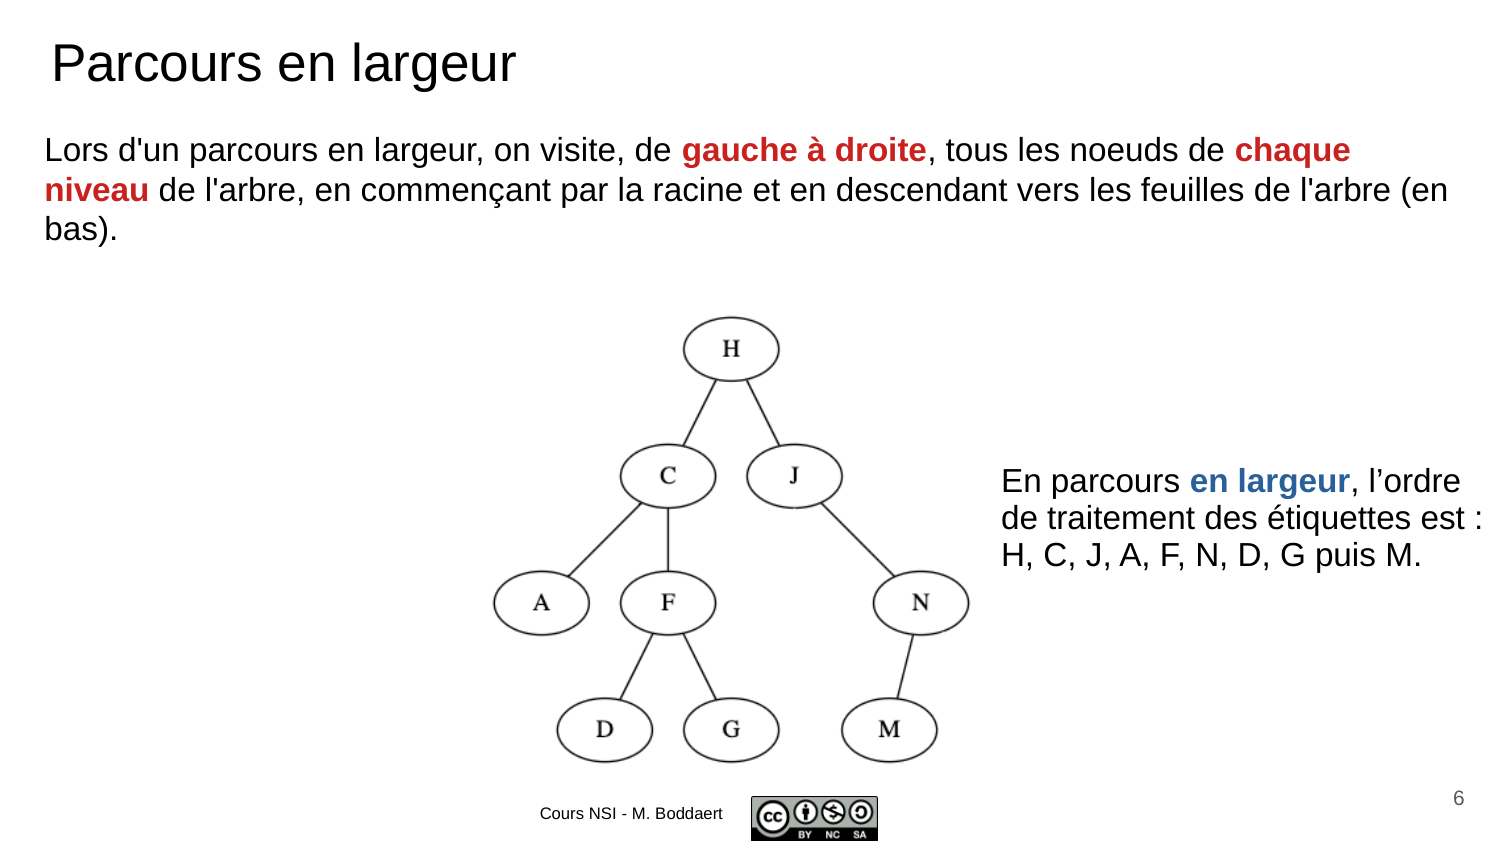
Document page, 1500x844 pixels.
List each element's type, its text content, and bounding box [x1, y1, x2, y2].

text_box En parcours en largeur, l’ordre de traitement des étiquettes est : H, C, J, A, F, N, D, G puis M. [986, 454, 1500, 625]
slide_number <numéro> [1389, 764, 1480, 830]
picture [751, 796, 878, 841]
text_box Lors d'un parcours en largeur, on visite, de gauche à droite, tous les noeuds de chaque niveau de l'arbre, en commençant par la racine et en descendant vers les feuilles de l'arbre (en bas). [29, 120, 1477, 384]
title Parcours en largeur [51, 13, 1449, 108]
picture [489, 312, 1034, 793]
